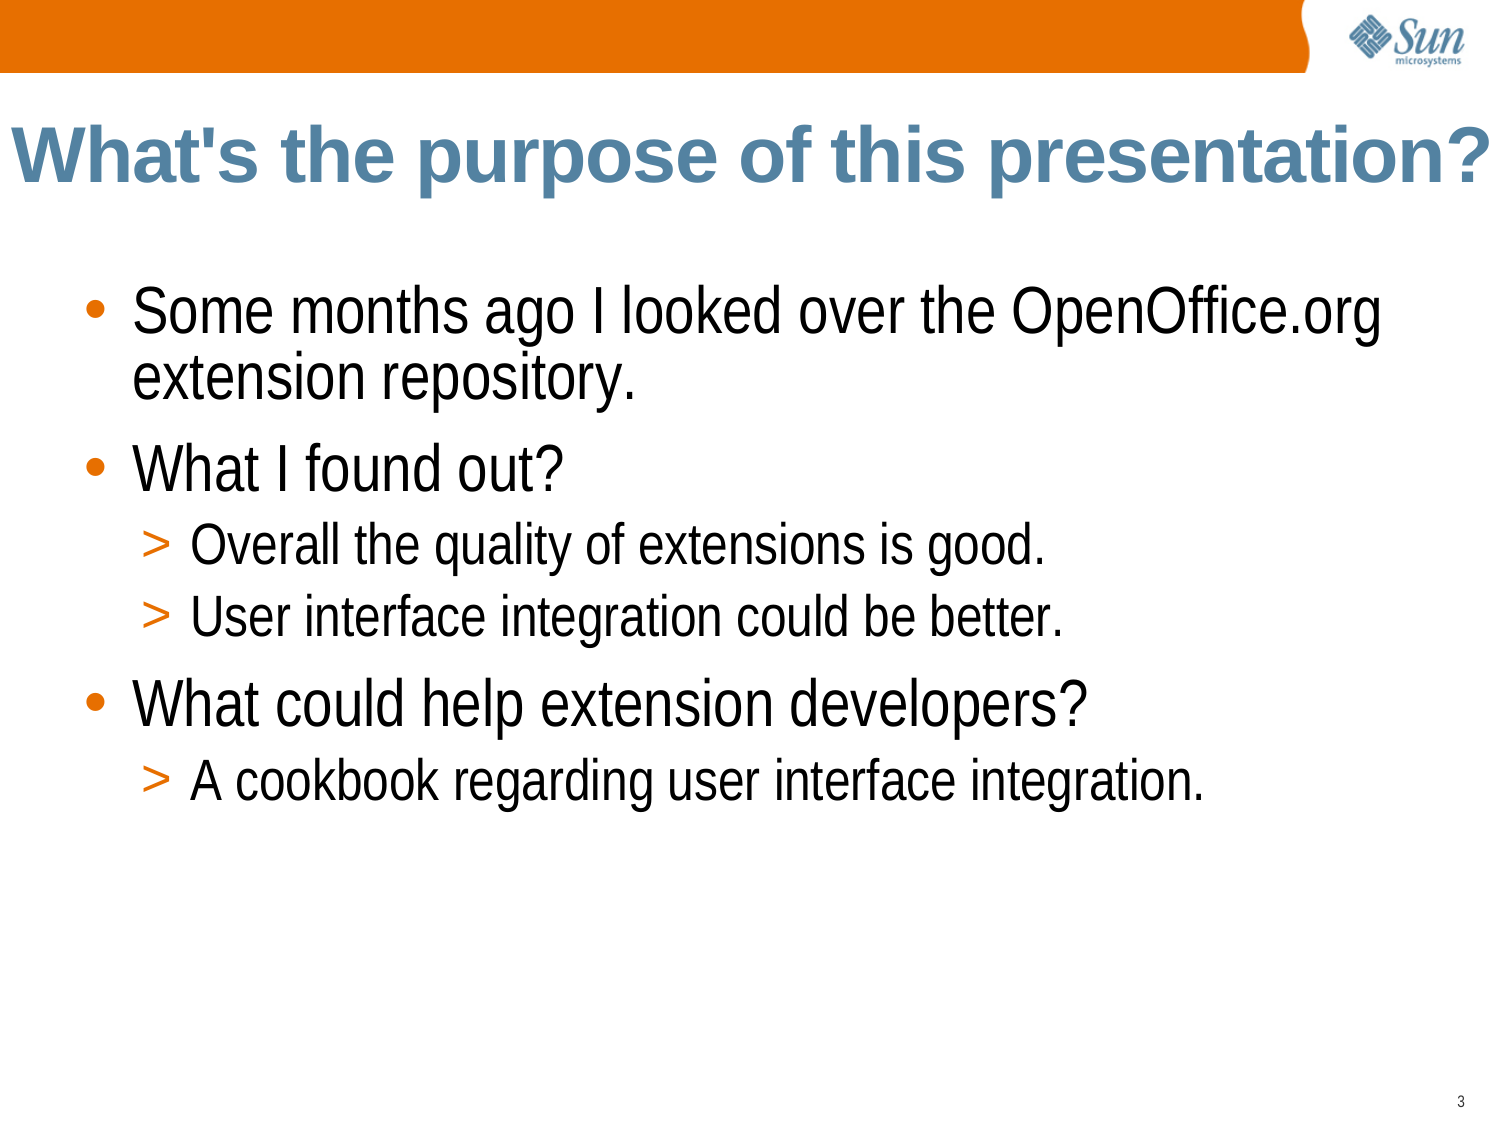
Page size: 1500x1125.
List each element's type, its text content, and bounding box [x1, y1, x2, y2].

list Some months ago I looked over the OpenOffice.org extension repository. What I found out? Overall the quality of extensions is good. User interface integration could be better. What could help extension developers? A cookbook regarding user interface integration. [64, 281, 1401, 1086]
title What's the purpose of this presentation? [11, 118, 1500, 222]
picture [0, 0, 1500, 73]
